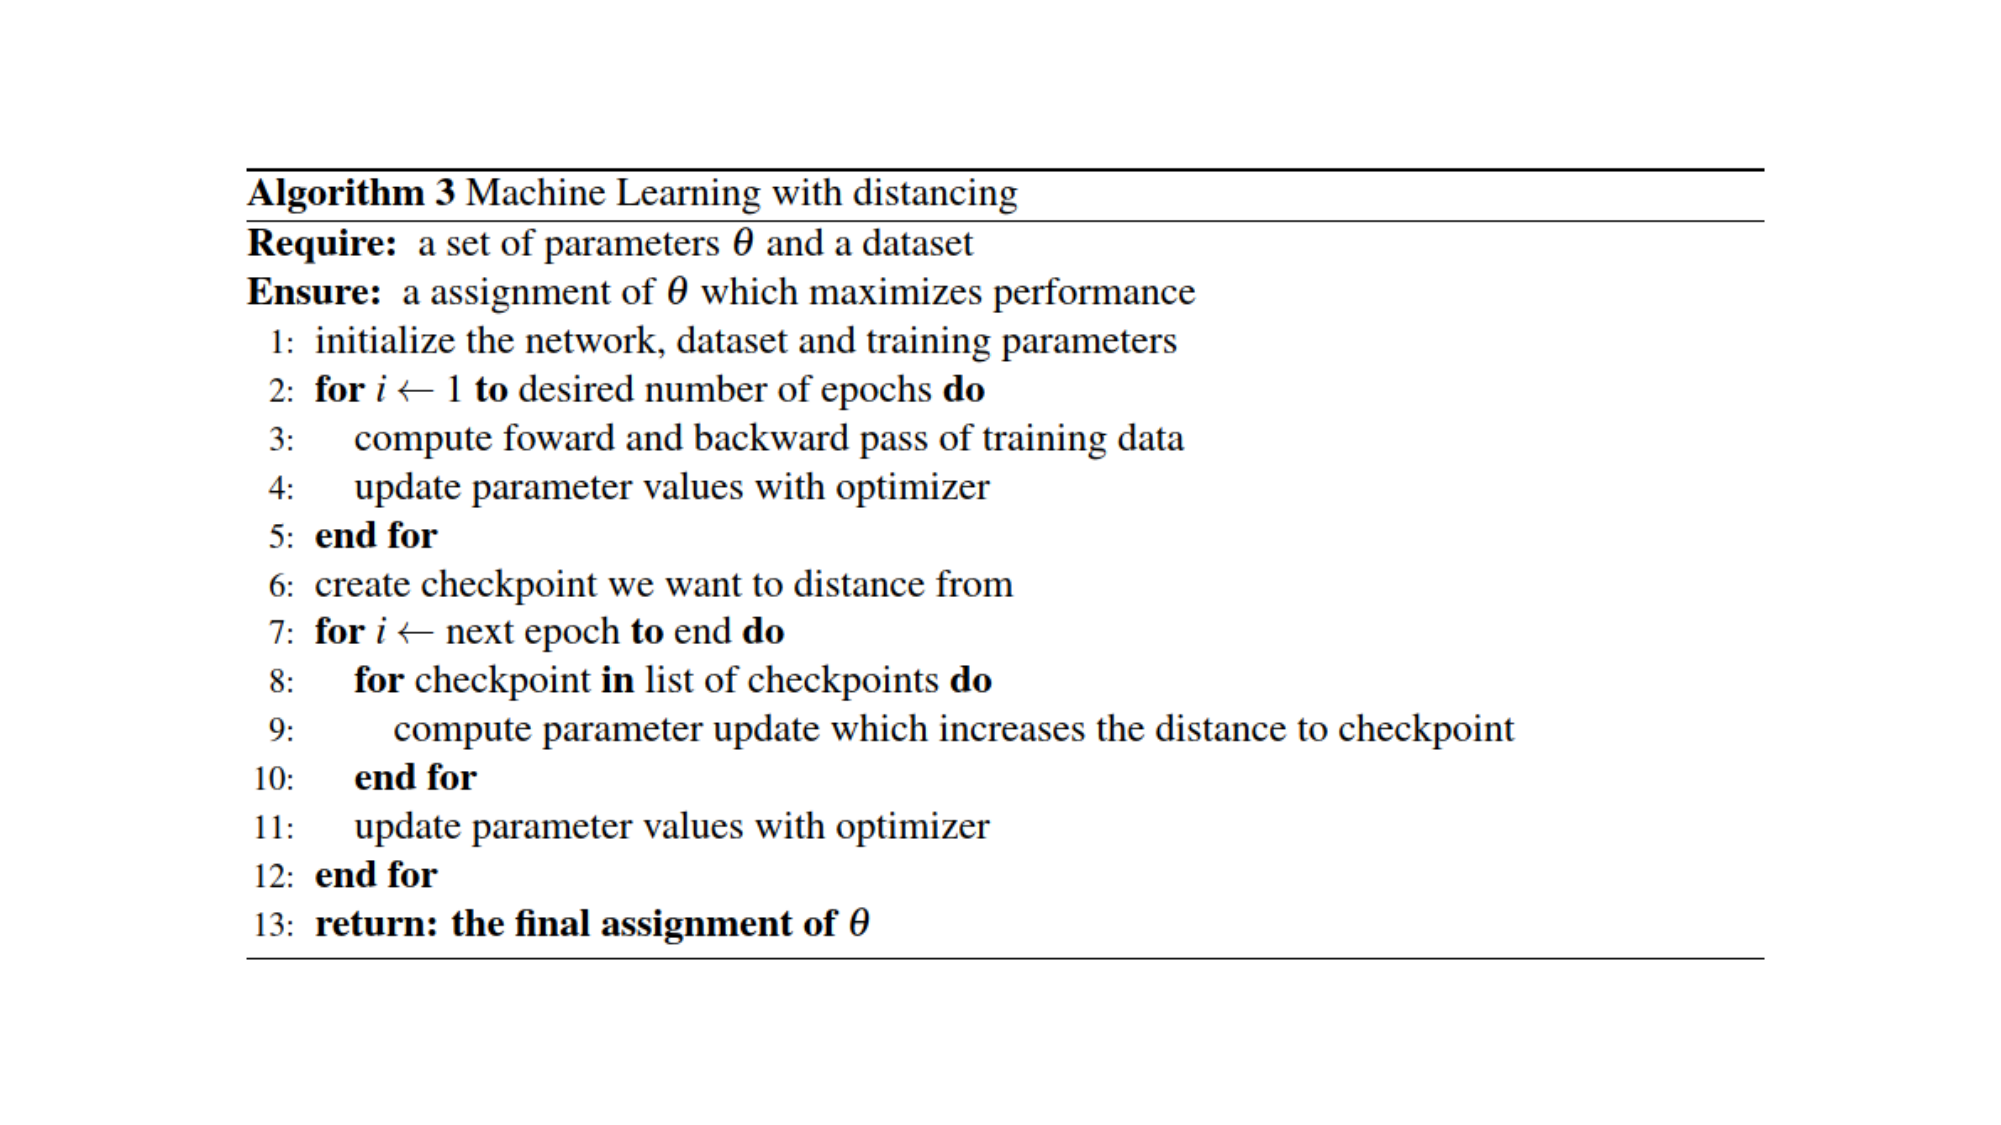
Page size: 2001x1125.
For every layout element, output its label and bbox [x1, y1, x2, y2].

picture [220, 145, 1780, 980]
